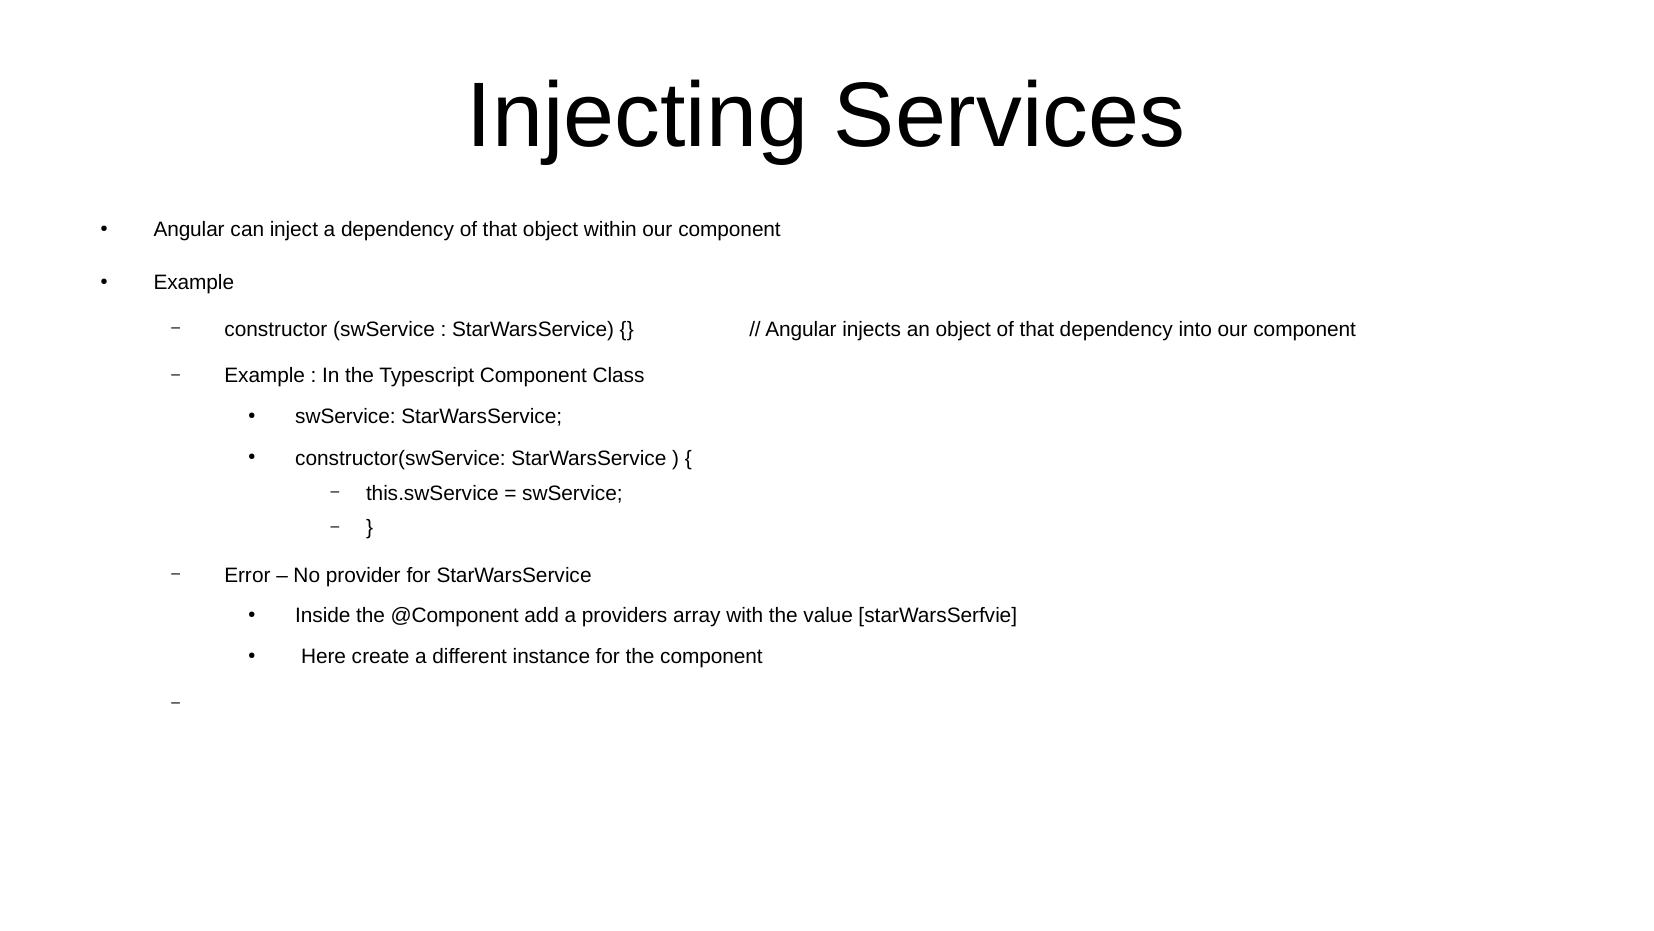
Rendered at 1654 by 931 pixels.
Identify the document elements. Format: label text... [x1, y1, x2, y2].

list Angular can inject a dependency of that object within our component Example constructor (swService : StarWarsService) {} // Angular injects an object of that dependency into our component Example : In the Typescript Component Class swService: StarWarsService; constructor(swService: StarWarsService ) { this.swService = swService; } Error – No provider for StarWarsService Inside the @Component add a providers array with the value [starWarsSerfvie] Here create a different instance for the component [82, 217, 1621, 916]
title Injecting Services [82, 37, 1571, 193]
